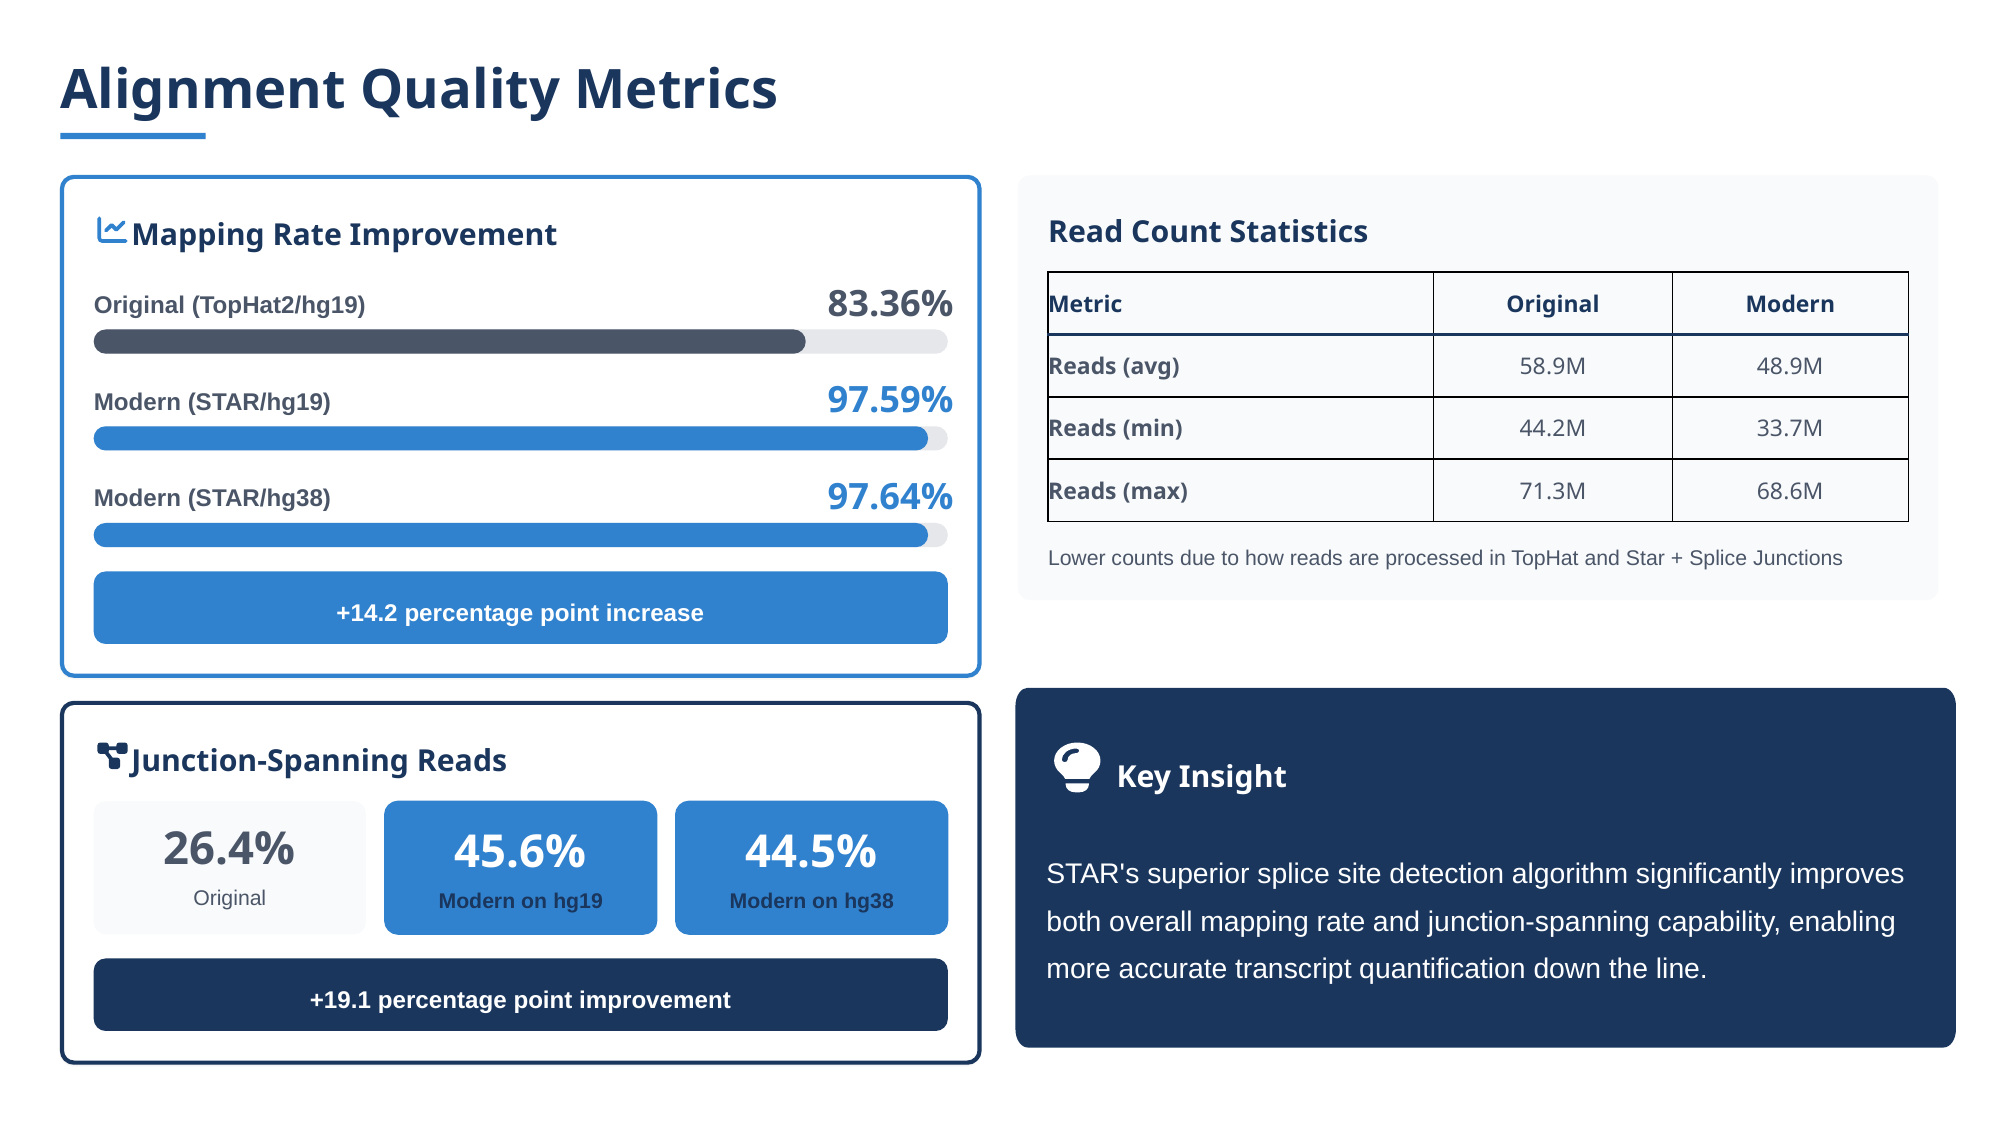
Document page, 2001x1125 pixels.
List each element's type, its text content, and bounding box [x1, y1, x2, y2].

text_box Original (TopHat2/hg19) [93, 281, 372, 318]
text_box 26.4% [100, 819, 359, 874]
text_box Lower counts due to how reads are processed in TopHat and Star + Splice Junctions [1048, 539, 1919, 570]
table_cell 33.7M [1673, 398, 1908, 458]
text_box Mapping Rate Improvement [131, 208, 963, 251]
text_box Junction-Spanning Reads [131, 734, 963, 777]
table_cell 71.3M [1434, 460, 1672, 521]
table_cell 68.6M [1673, 460, 1908, 521]
text_box Modern on hg19 [400, 882, 641, 913]
text_box [60, 132, 206, 140]
text_box Modern on hg38 [691, 882, 932, 913]
table_header Metric [1049, 273, 1433, 333]
text_box Modern (STAR/hg38) [93, 474, 338, 511]
text_box [1017, 175, 1939, 601]
table_cell 58.9M [1434, 336, 1672, 396]
text_box Key Insight [1116, 744, 1357, 799]
text_box Read Count Statistics [1048, 205, 1924, 248]
table_cell Reads (avg) [1049, 336, 1433, 396]
table_cell Reads (min) [1049, 398, 1433, 458]
table_cell Reads (max) [1049, 460, 1433, 521]
text_box [1015, 687, 1956, 1048]
text_box STAR's superior splice site detection algorithm significantly improves both overall mapping rate and junction-spanning capability, enabling more accurate transcript quantification down the line. [1046, 824, 1938, 1002]
text_box 83.36% [827, 275, 967, 324]
text_box 97.64% [827, 468, 967, 517]
text_box +14.2 percentage point increase [105, 589, 936, 626]
table_header Modern [1673, 273, 1908, 333]
table_cell 44.2M [1434, 398, 1672, 458]
text_box 45.6% [394, 822, 647, 877]
text_box Original [106, 879, 353, 910]
text_box [61, 176, 980, 676]
table_cell 48.9M [1673, 336, 1908, 396]
text_box 44.5% [685, 822, 938, 877]
text_box [61, 702, 980, 1063]
text_box Modern (STAR/hg19) [93, 377, 338, 415]
text_box Alignment Quality Metrics [60, 60, 1967, 121]
text_box +19.1 percentage point improvement [105, 976, 936, 1013]
text_box 97.59% [827, 371, 967, 421]
table_header Original [1434, 273, 1672, 333]
